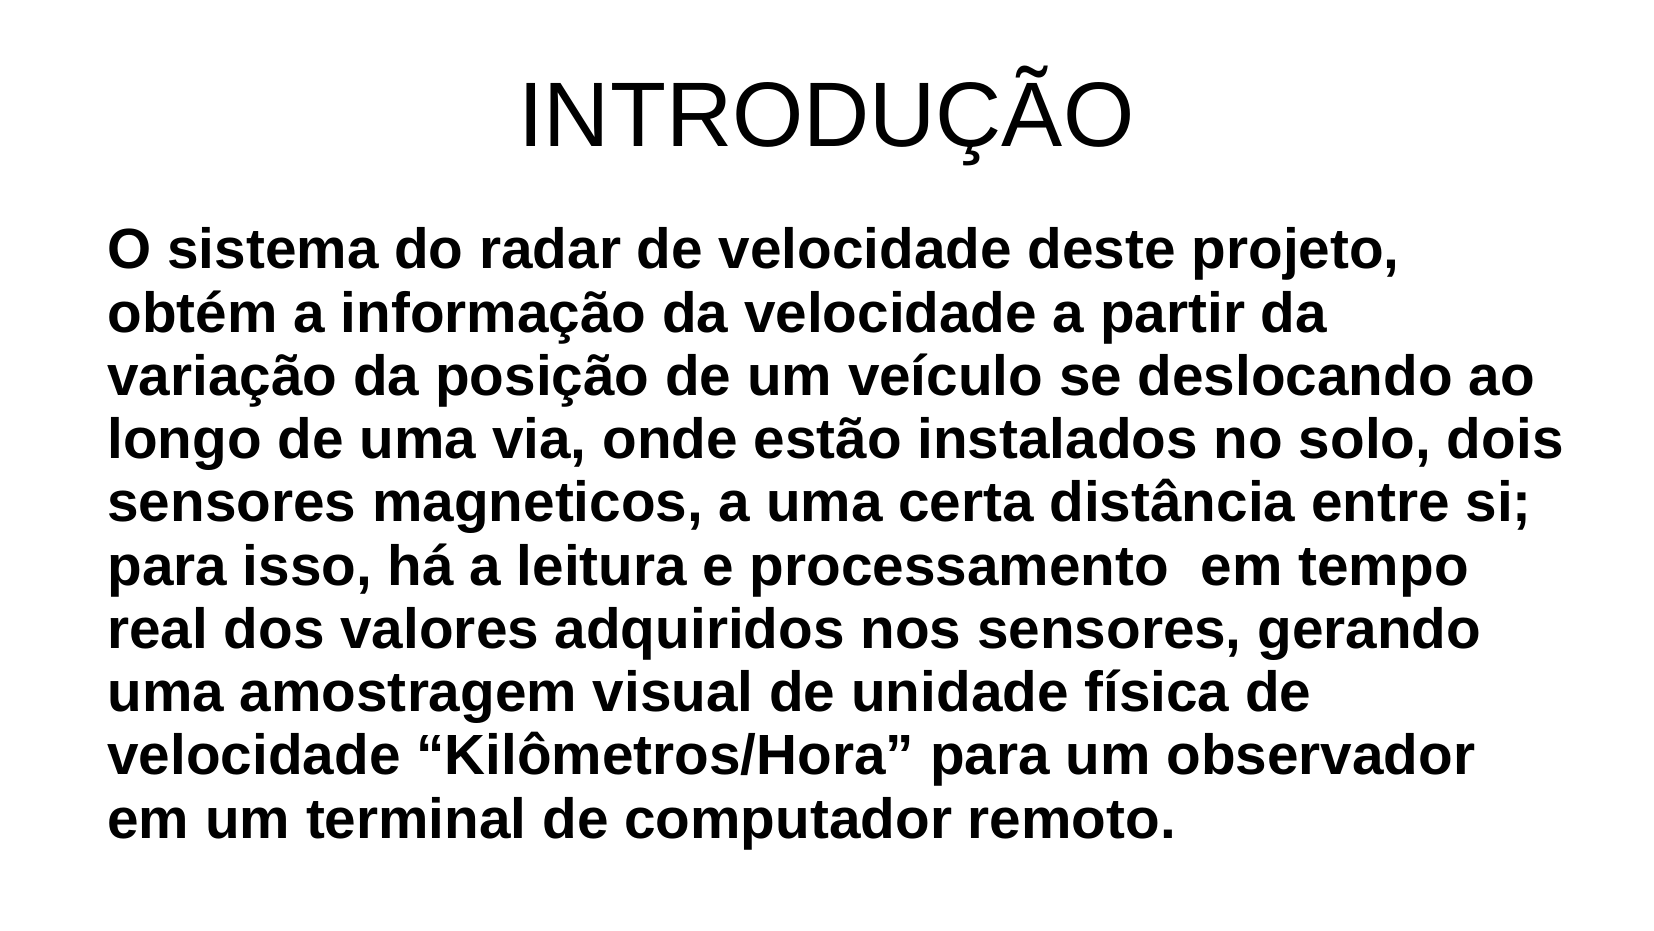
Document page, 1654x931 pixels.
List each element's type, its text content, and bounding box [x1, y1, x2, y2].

list O sistema do radar de velocidade deste projeto, obtém a informação da velocidade a partir da variação da posição de um veículo se deslocando ao longo de uma via, onde estão instalados no solo, dois sensores magneticos, a uma certa distância entre si; para isso, há a leitura e processamento em tempo real dos valores adquiridos nos sensores, gerando uma amostragem visual de unidade física de velocidade “Kilômetros/Hora” para um observador em um terminal de computador remoto. [47, 217, 1571, 863]
title INTRODUÇÃO [82, 37, 1571, 193]
